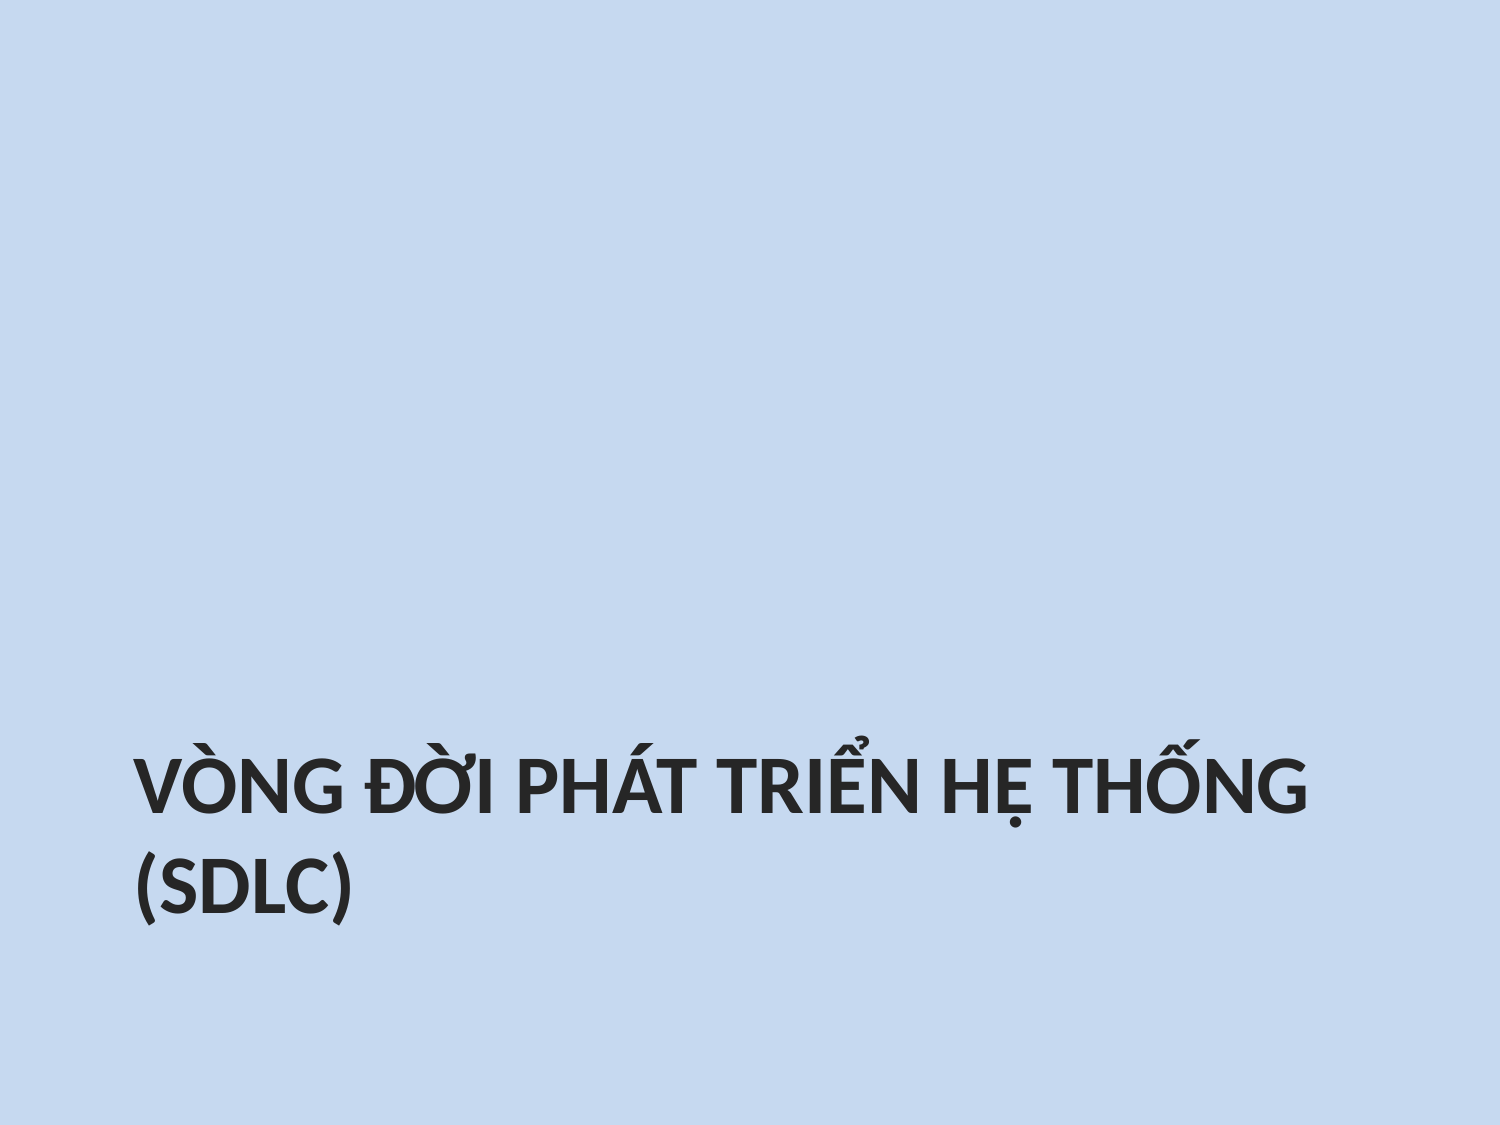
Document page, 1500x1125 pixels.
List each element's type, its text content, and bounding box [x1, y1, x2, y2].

title VÒNG ĐỜI PHÁT TRIỂN HỆ THỐNG (SDLC) [118, 722, 1394, 947]
